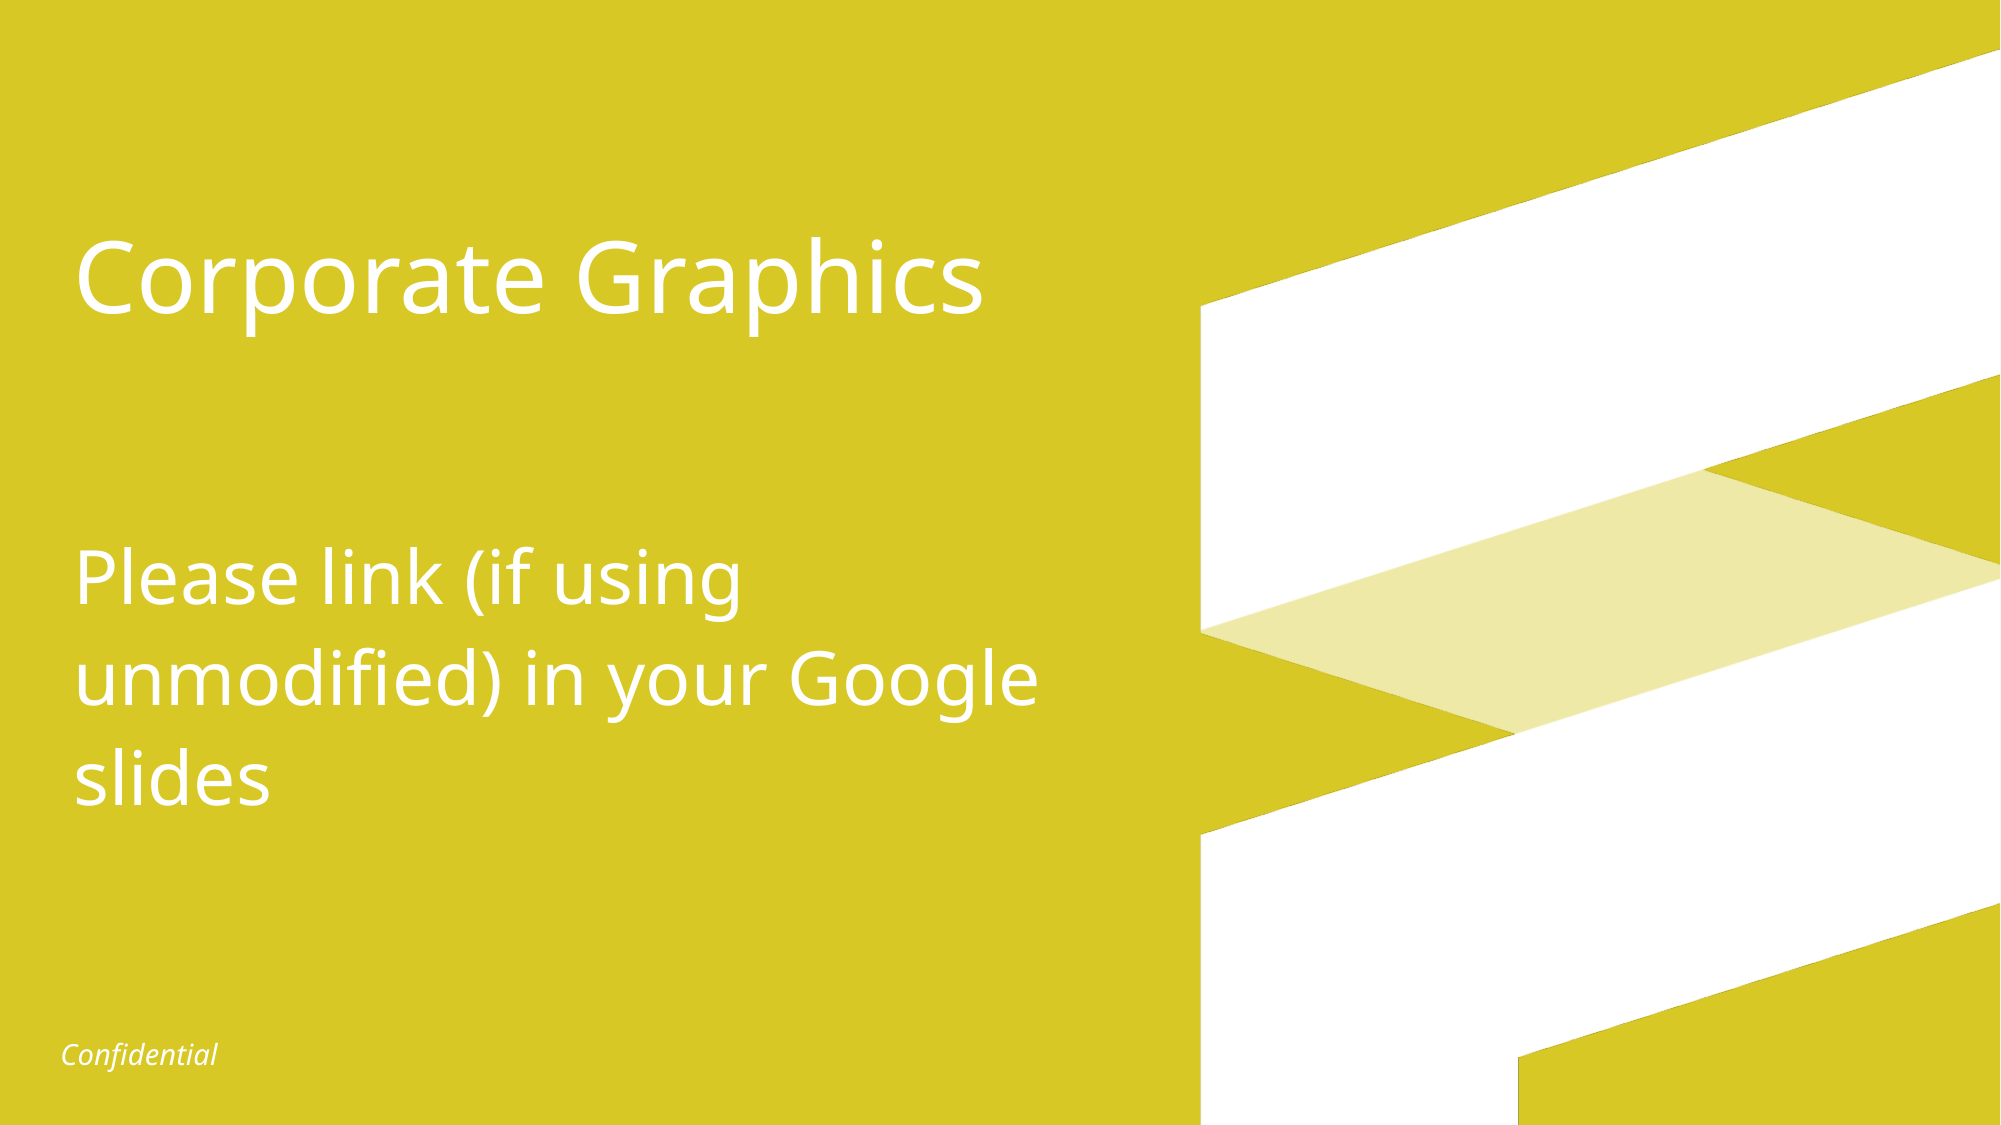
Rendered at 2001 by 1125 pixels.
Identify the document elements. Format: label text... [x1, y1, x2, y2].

title Corporate Graphics [53, 206, 1067, 489]
subtitle Please link (if using unmodified) in your Google slides [53, 498, 1067, 727]
picture [1198, 86, 2001, 1125]
